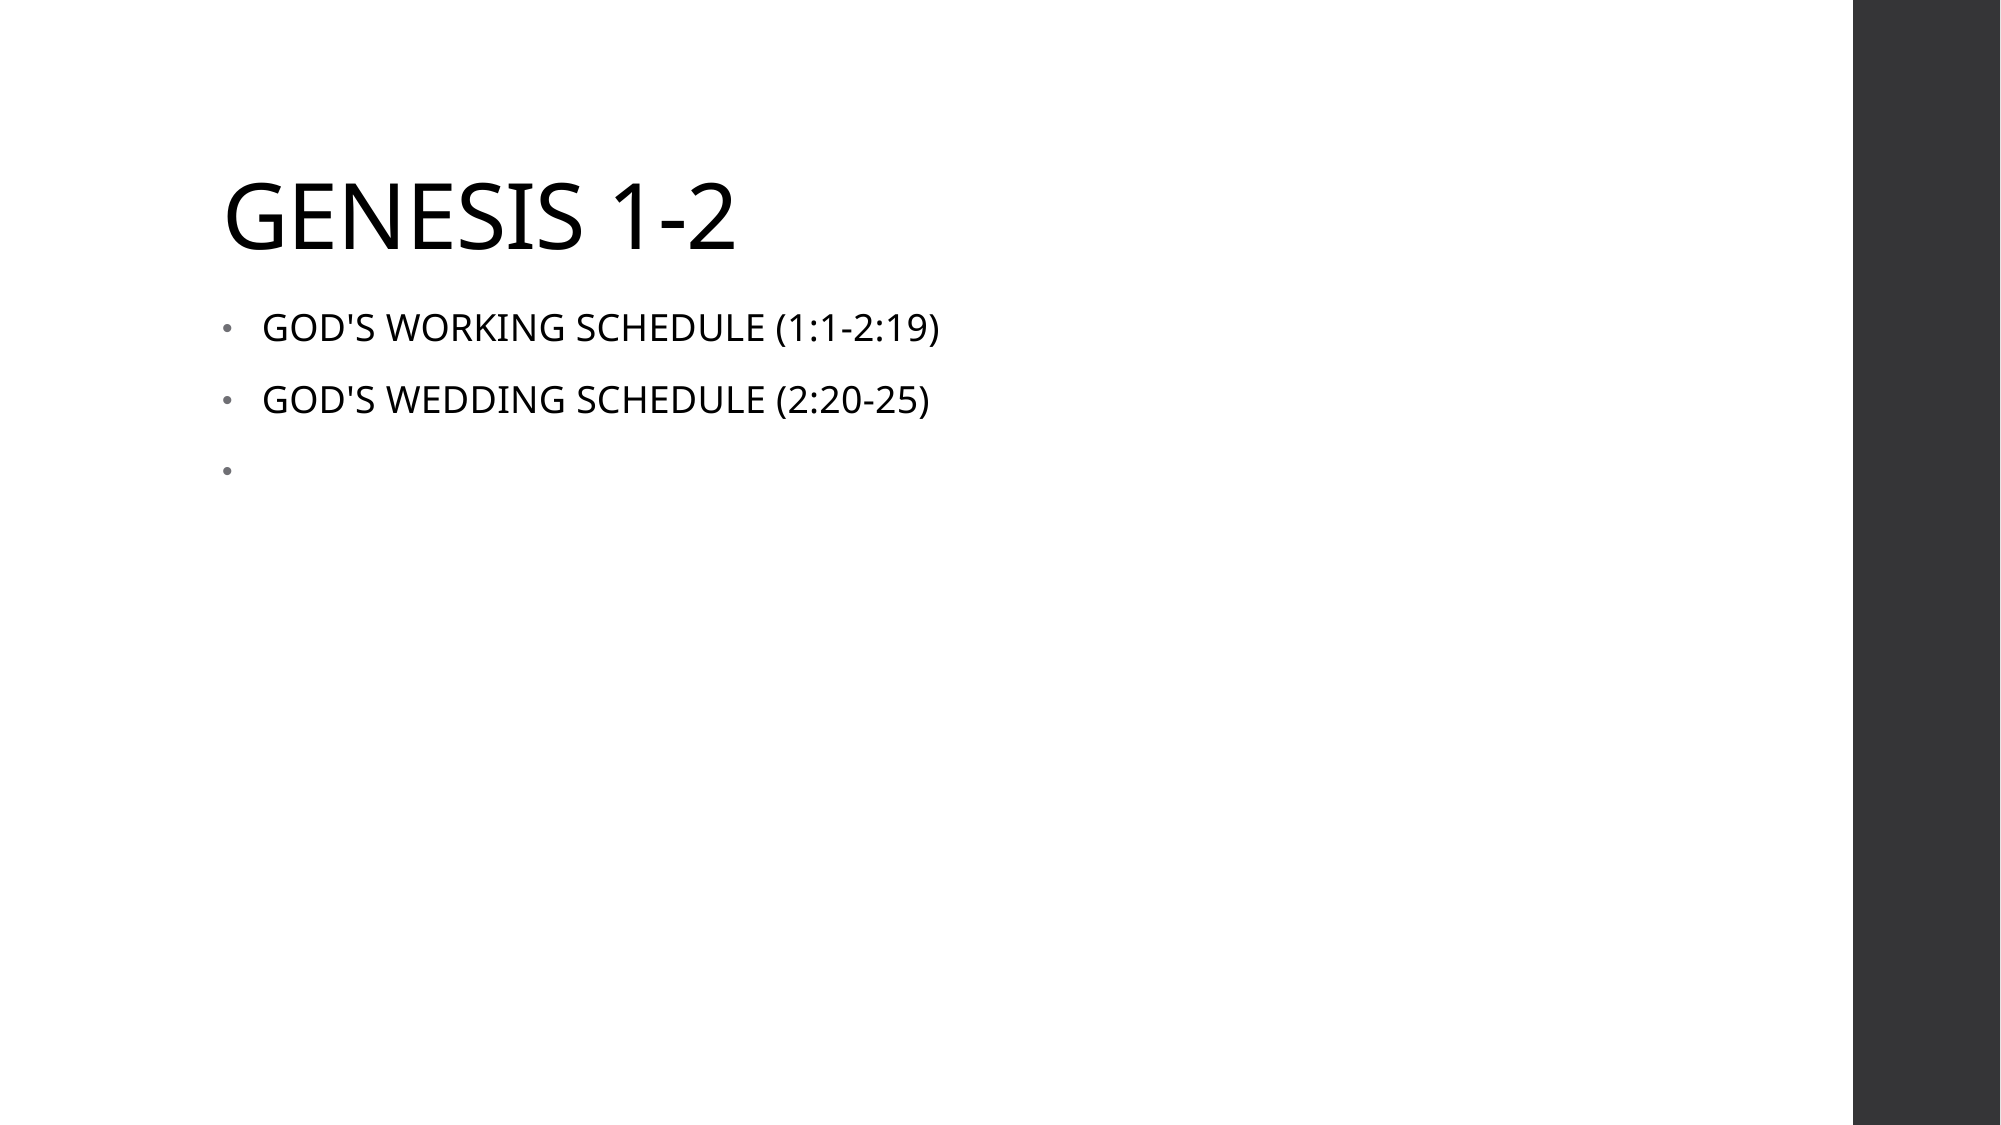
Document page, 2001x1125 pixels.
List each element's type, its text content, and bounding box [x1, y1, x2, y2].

title GENESIS 1-2 [206, 60, 1797, 278]
list GOD'S WORKING SCHEDULE (1:1-2:19) GOD'S WEDDING SCHEDULE (2:20-25) [206, 299, 1617, 1014]
